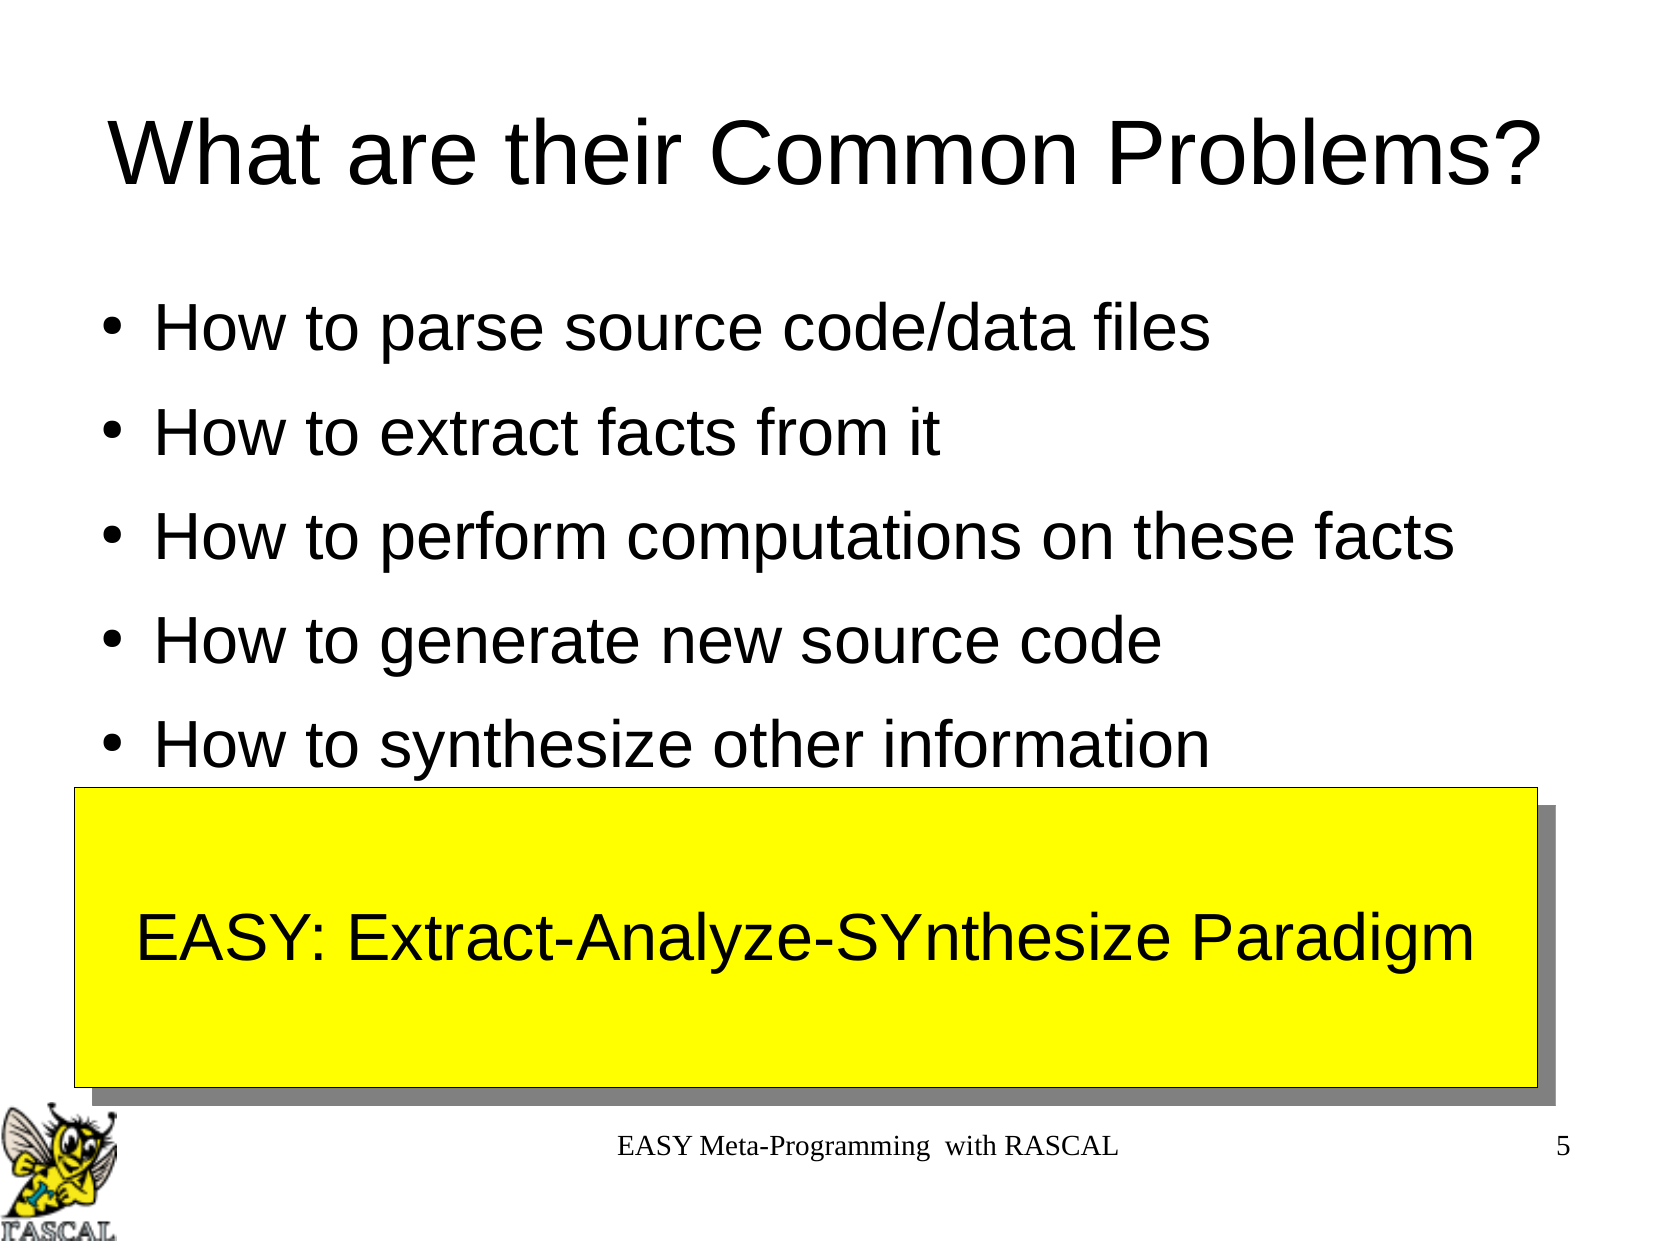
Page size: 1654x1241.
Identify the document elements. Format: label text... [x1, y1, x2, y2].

picture [0, 1102, 117, 1241]
list How to parse source code/data files How to extract facts from it How to perform computations on these facts How to generate new source code How to synthesize other information [82, 290, 1571, 1109]
text_box EASY: Extract-Analyze-SYnthesize Paradigm [74, 787, 1538, 1088]
title What are their Common Problems? [82, 49, 1571, 257]
